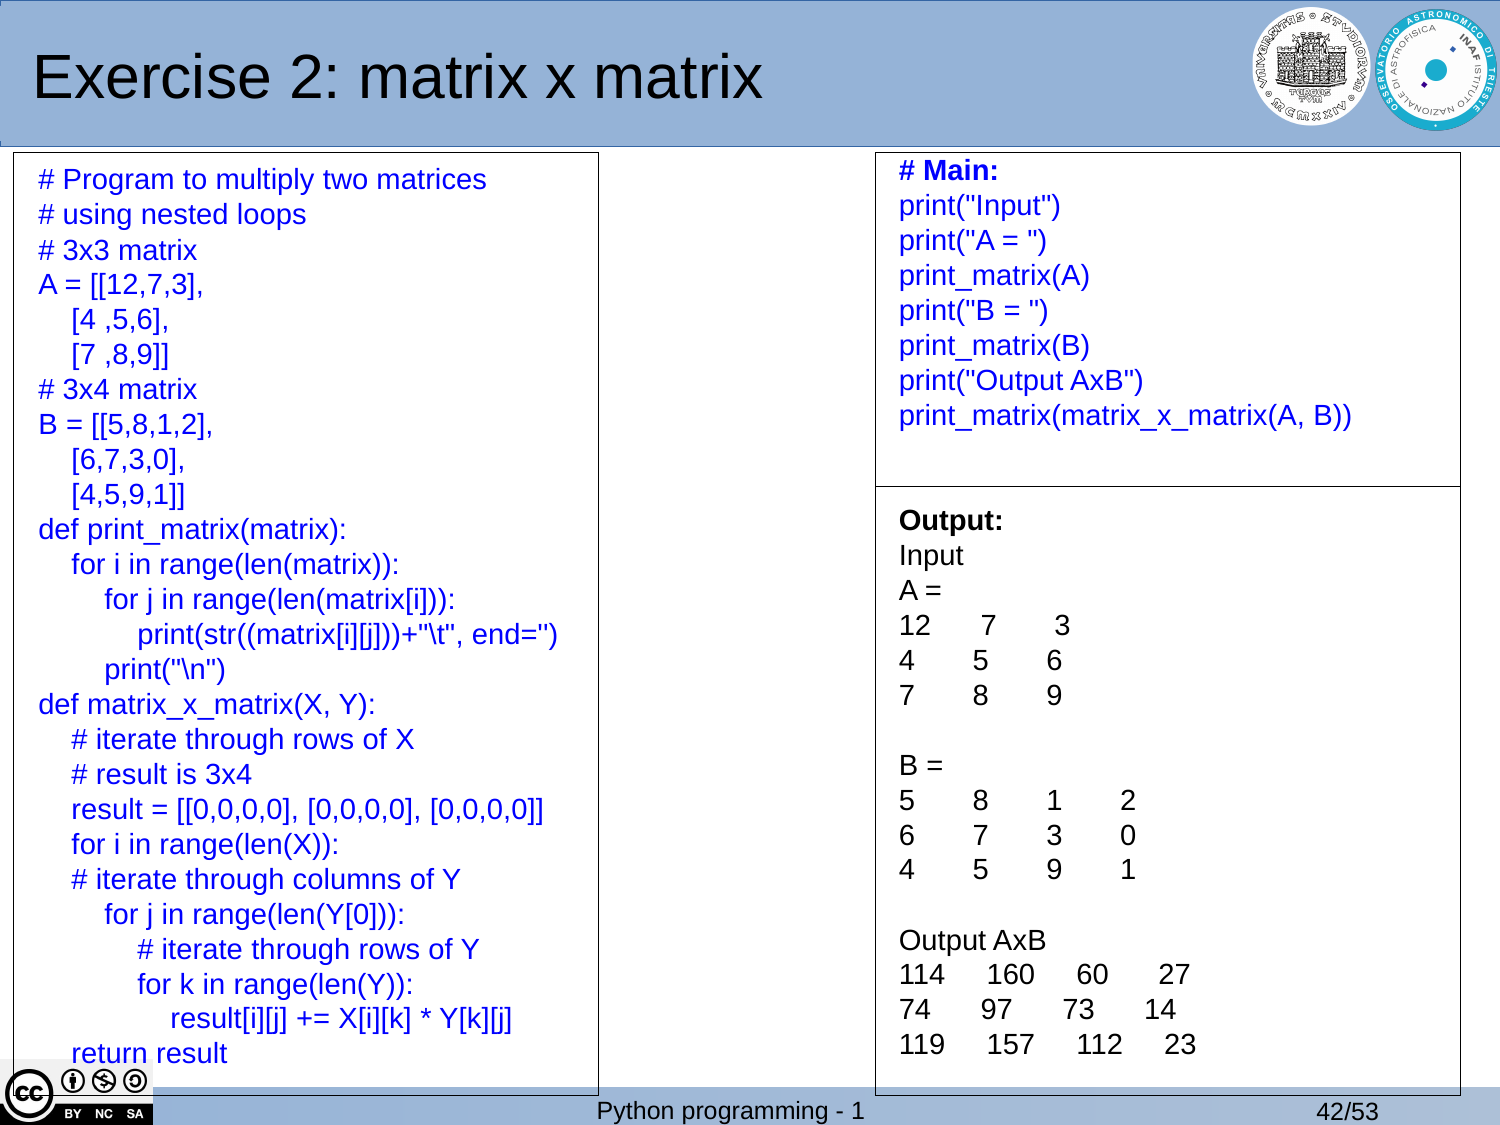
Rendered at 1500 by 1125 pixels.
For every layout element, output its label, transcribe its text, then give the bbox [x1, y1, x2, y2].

text_box [13, 152, 599, 1096]
picture [0, 1059, 153, 1125]
text_box [875, 487, 1461, 1096]
text_box [875, 152, 1461, 486]
text_box Exercise 2: matrix x matrix [0, 5, 1253, 141]
picture [1253, 0, 1500, 156]
list # Main: print("Input") print("A = ") print_matrix(A) print("B = ") print_matrix(B) print("Output AxB") print_matrix(matrix_x_matrix(A, B)) Output: Input A = 12 7 3 4 5 6 7 8 9 B = 5 8 1 2 6 7 3 0 4 5 9 1 Output AxB 114 160 60 27 74 97 73 14 119 157 112 23 [884, 143, 1477, 1080]
